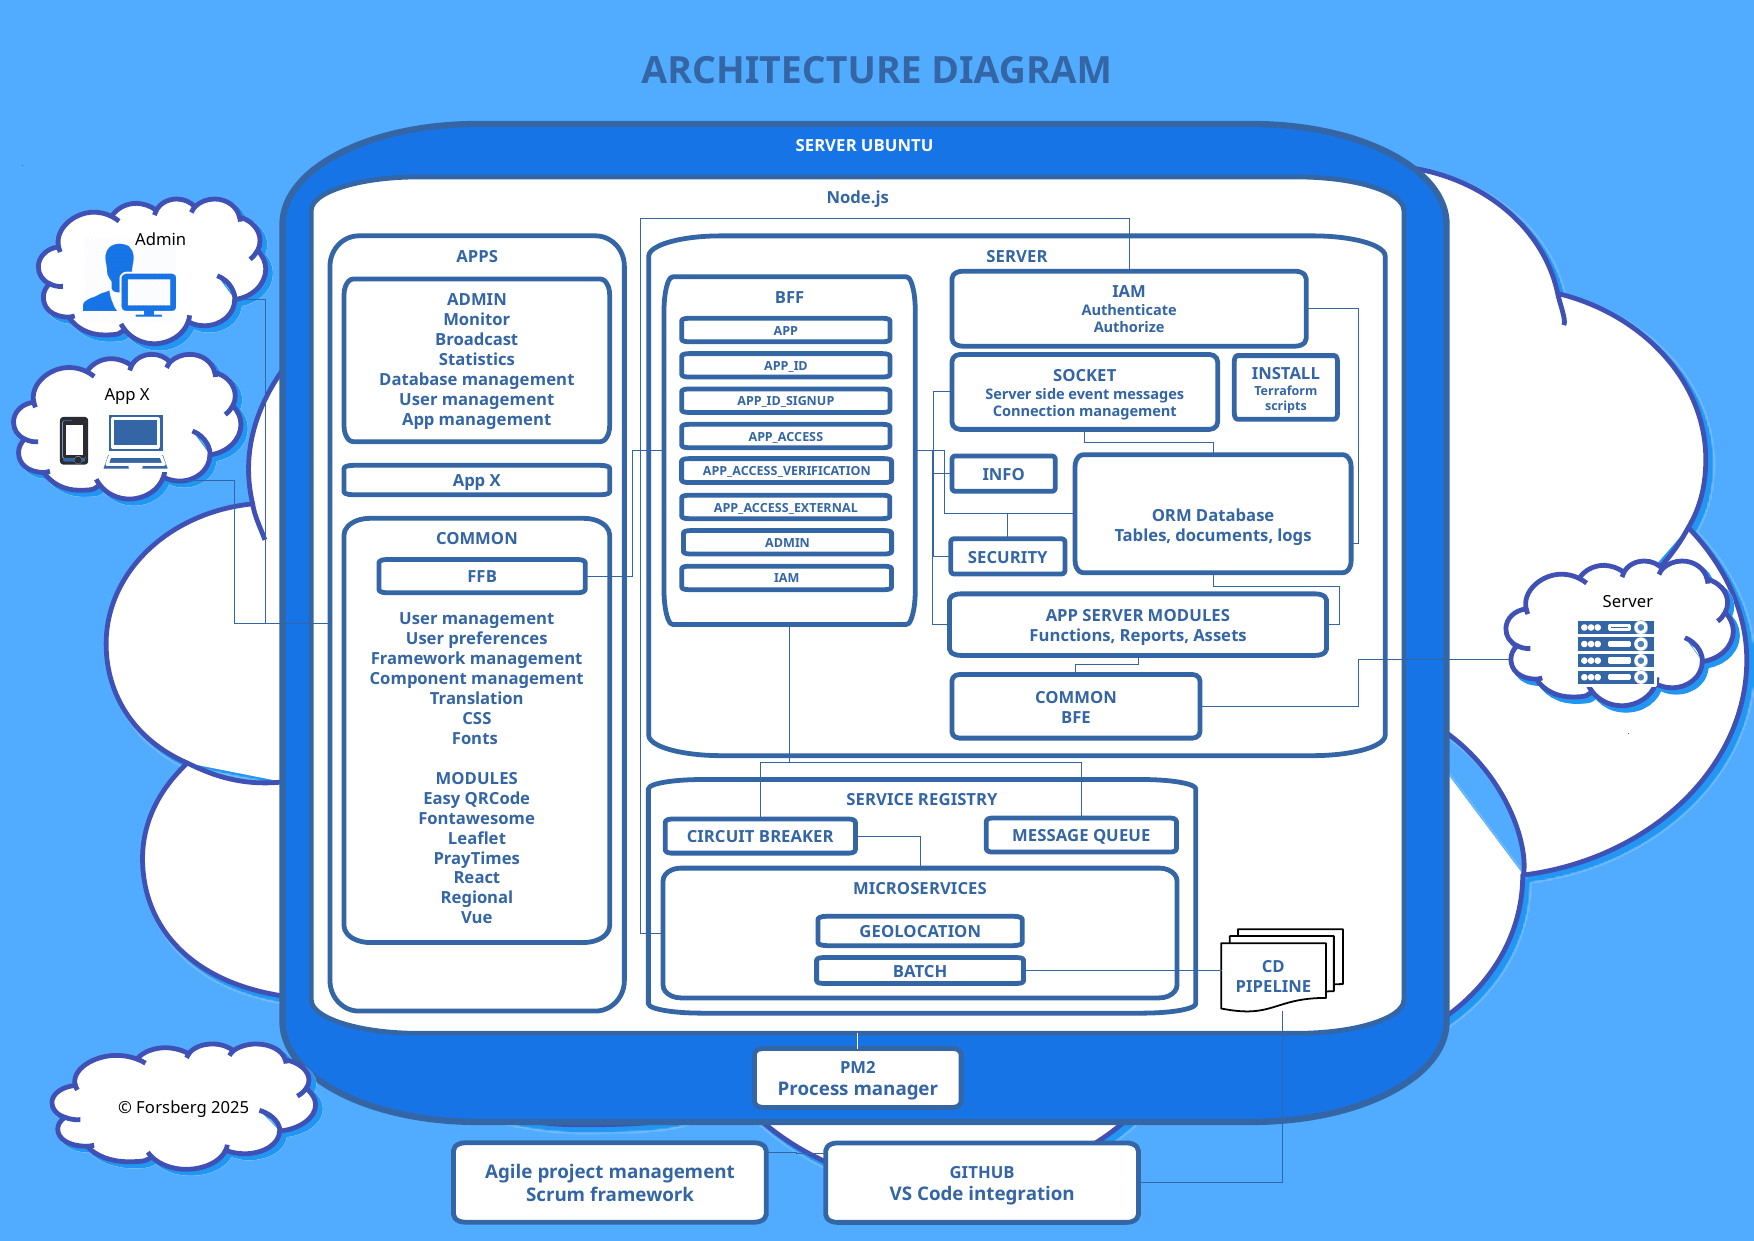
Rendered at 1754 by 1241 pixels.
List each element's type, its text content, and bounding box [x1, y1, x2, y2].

text_box SOCKET Server side event messages Connection management [951, 354, 1218, 430]
text_box ORM Database Tables, documents, logs [1075, 454, 1352, 573]
text_box SERVER [648, 235, 1357, 543]
text_box APP SERVER MODULES Functions, Reports, Assets [949, 593, 1327, 656]
text_box SERVER [790, 451, 1386, 756]
text_box Agile project management Scrum framework [453, 1142, 767, 1223]
text_box GITHUB VS Code integration [825, 1142, 1139, 1223]
text_box SERVICE REGISTRY [648, 934, 1196, 1014]
text_box PM2 Process manager [754, 1048, 962, 1108]
text_box SERVER [933, 514, 1337, 624]
text_box SERVER [934, 392, 1213, 513]
text_box Server [1505, 561, 1734, 706]
text_box APP_ID [681, 353, 890, 378]
text_box APPS [329, 235, 625, 1012]
text_box Admin [38, 199, 266, 344]
text_box SERVICE REGISTRY [761, 779, 1196, 970]
text_box ADMIN Monitor Broadcast Statistics Database management User management App management [343, 279, 610, 442]
text_box INSTALL Terraform scripts [1234, 355, 1338, 420]
text_box INFO [951, 456, 1056, 492]
text_box SERVER UBUNTU [282, 624, 1282, 1122]
text_box APP [681, 318, 890, 342]
text_box CD PIPELINE [1221, 929, 1343, 1012]
text_box APP_ID_SIGNUP [681, 388, 890, 413]
text_box ADMIN [683, 530, 892, 555]
text_box SERVICE REGISTRY [648, 779, 920, 933]
text_box GEOLOCATION [817, 916, 1023, 946]
text_box App X [343, 465, 610, 495]
text_box APP_ACCESS [681, 424, 890, 448]
text_box SERVER [934, 474, 1007, 556]
text_box Node.js [311, 451, 1404, 1034]
text_box APP_ACCESS_VERIFICATION [681, 458, 892, 483]
text_box SERVER [934, 451, 944, 473]
text_box [0, 0, 1754, 1241]
text_box Node.js [644, 221, 1129, 450]
text_box IAM Authenticate Authorize [951, 271, 1307, 347]
text_box COMMON User management User preferences Framework management Component management Translation CSS Fonts MODULES Easy QRCode Fontawesome Leaflet PrayTimes React Regional Vue [343, 518, 610, 943]
text_box SERVER [648, 451, 789, 756]
text_box SERVER UBUNTU [282, 124, 1447, 659]
text_box Node.js [761, 763, 1081, 779]
text_box SECURITY [950, 538, 1066, 575]
text_box ARCHITECTURE DIAGRAM [602, 25, 1152, 113]
text_box MICROSERVICES [663, 868, 1178, 998]
text_box IAM [681, 566, 892, 590]
text_box CIRCUIT BREAKER [665, 819, 856, 854]
text_box MESSAGE QUEUE [986, 818, 1177, 853]
text_box App X [13, 354, 241, 500]
text_box BFF [664, 276, 916, 625]
text_box © Forsberg 2025 [51, 1043, 316, 1170]
text_box BATCH [816, 957, 1024, 984]
text_box SERVER UBUNTU [1283, 660, 1447, 1121]
text_box FFB [378, 559, 586, 593]
text_box SERVER [1076, 235, 1386, 706]
picture [83, 237, 176, 324]
text_box APP_ACCESS_EXTERNAL [681, 495, 890, 519]
text_box Node.js [644, 451, 789, 933]
text_box COMMON BFE [951, 674, 1200, 739]
text_box Node.js [311, 176, 1404, 659]
